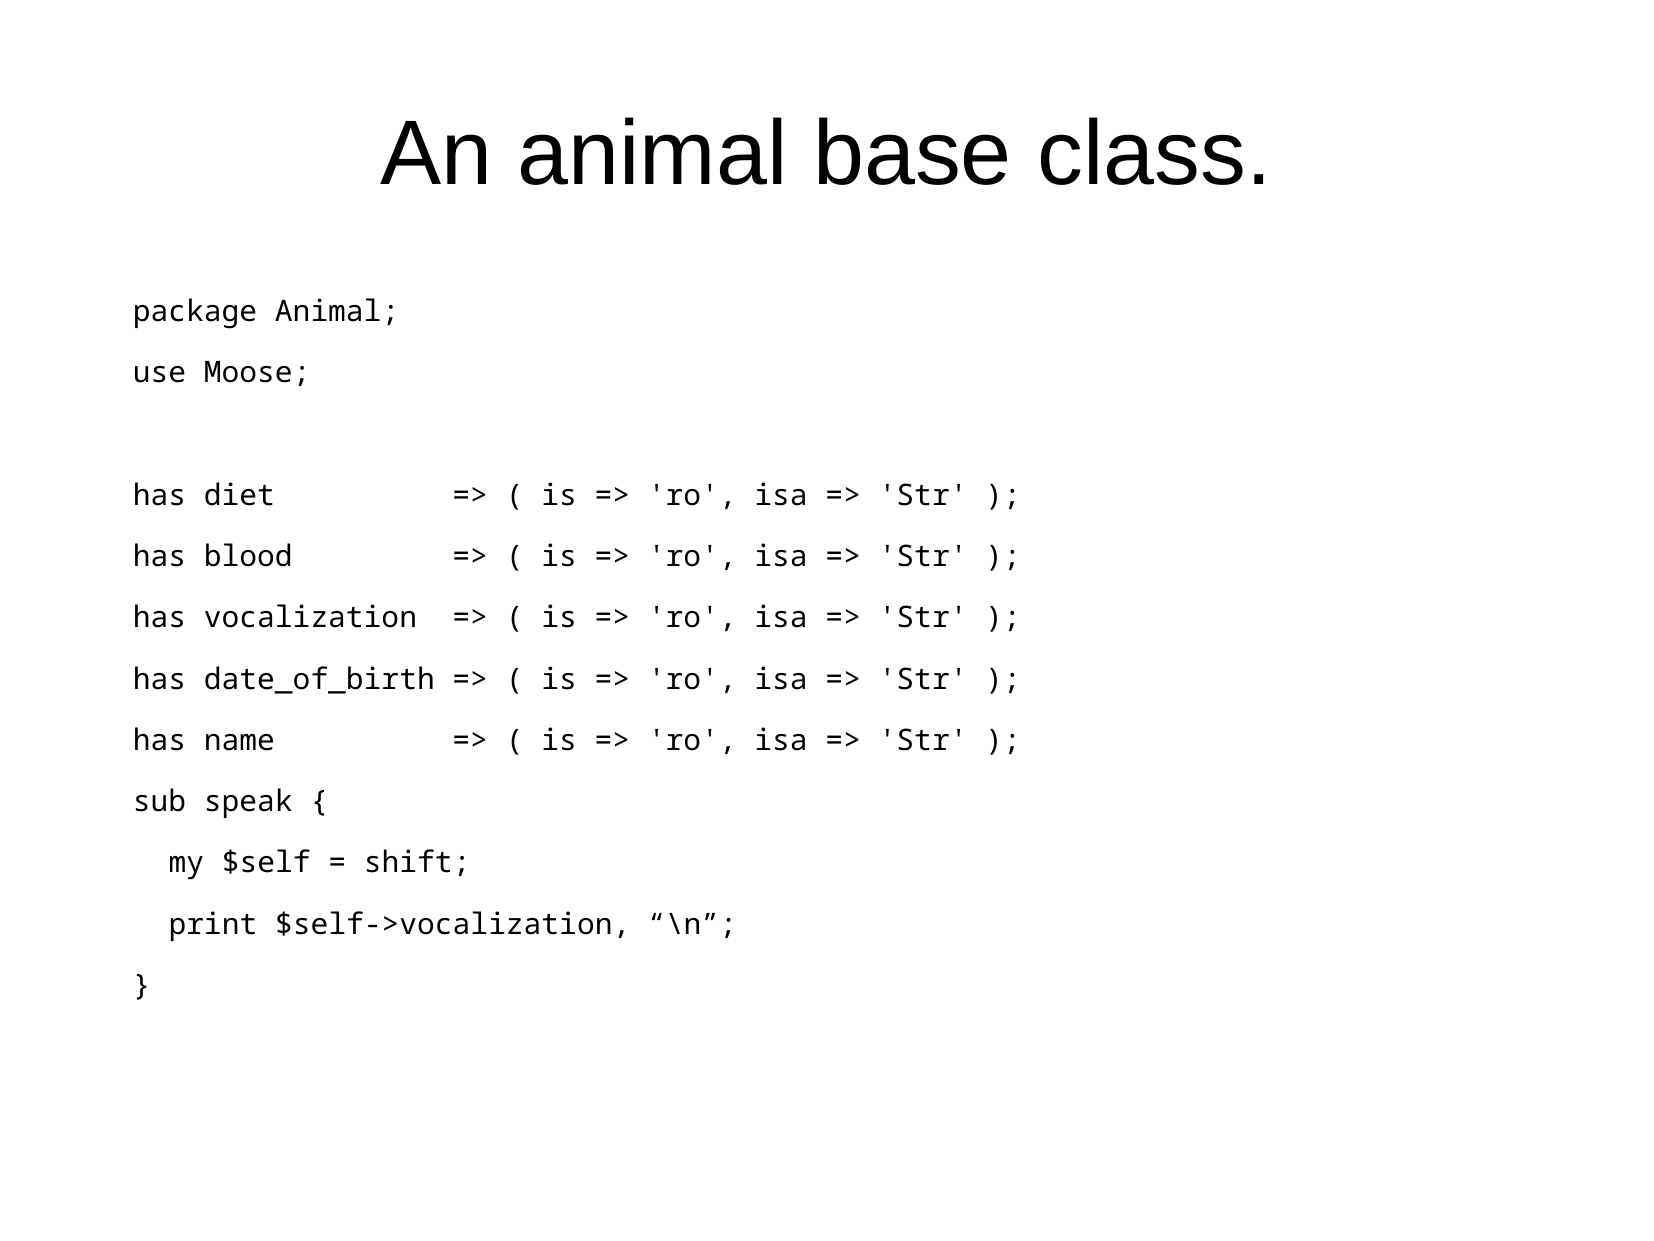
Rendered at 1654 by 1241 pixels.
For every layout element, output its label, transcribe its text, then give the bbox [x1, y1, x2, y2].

list package Animal; use Moose; has diet => ( is => 'ro', isa => 'Str' ); has blood => ( is => 'ro', isa => 'Str' ); has vocalization => ( is => 'ro', isa => 'Str' ); has date_of_birth => ( is => 'ro', isa => 'Str' ); has name => ( is => 'ro', isa => 'Str' ); sub speak { my $self = shift; print $self->vocalization, “\n”; } [82, 290, 1571, 1010]
title An animal base class. [82, 49, 1571, 257]
